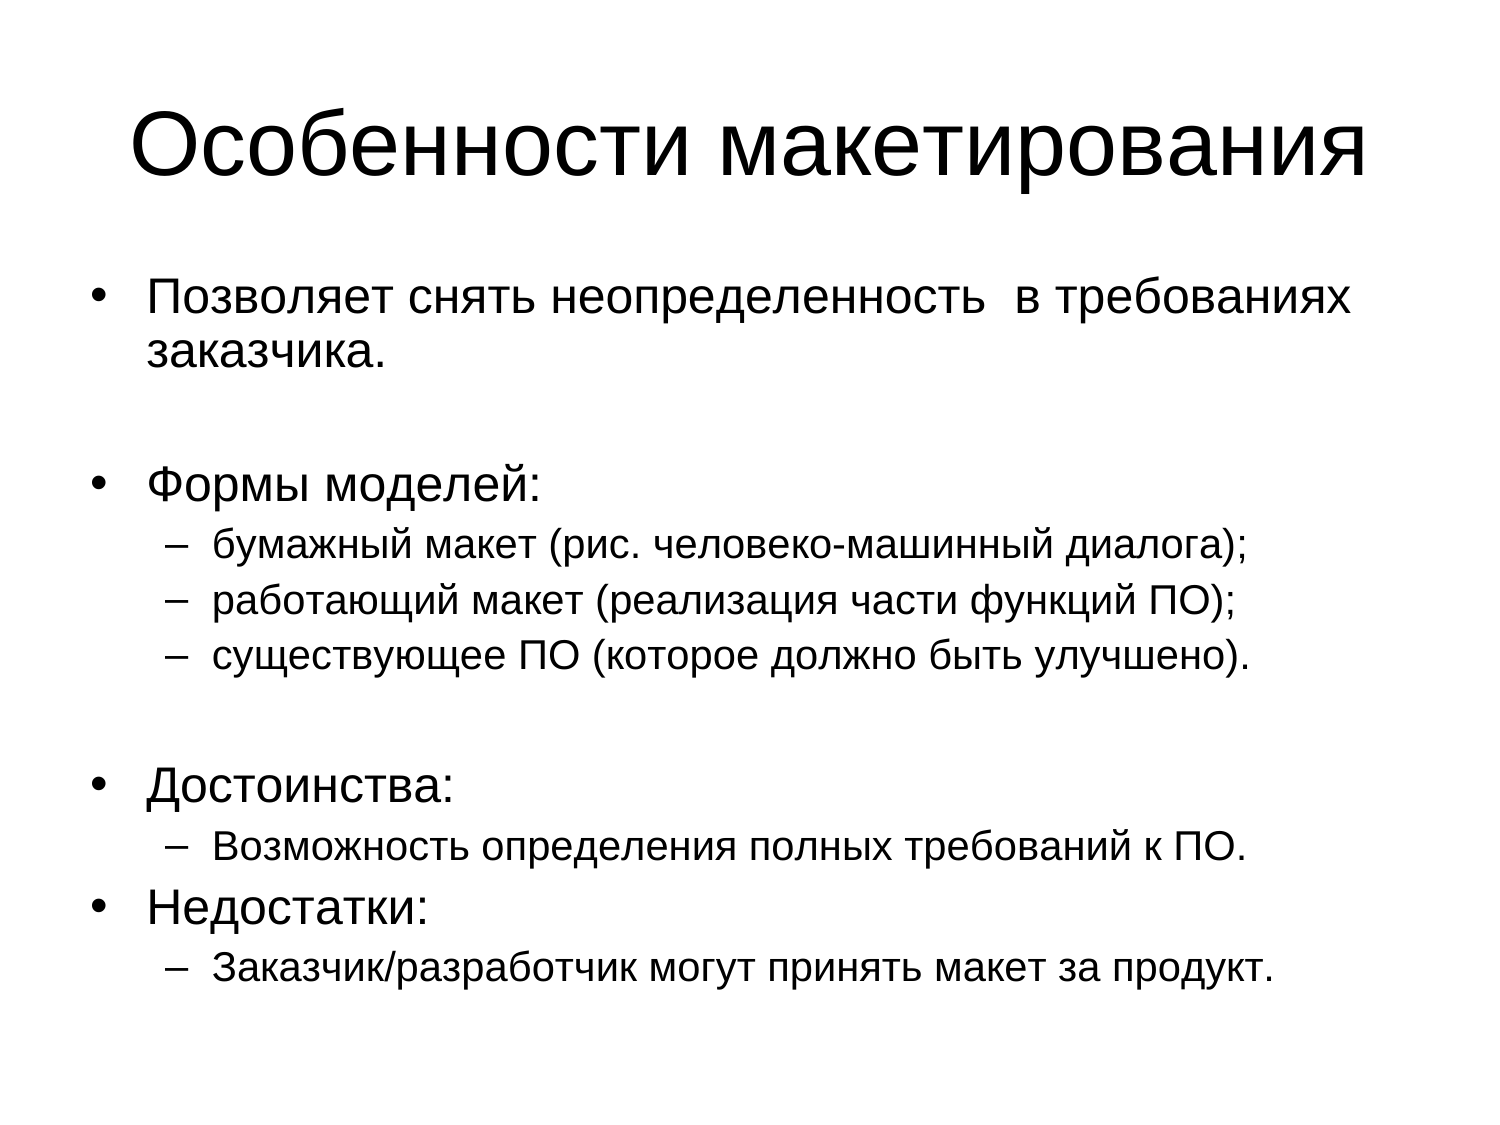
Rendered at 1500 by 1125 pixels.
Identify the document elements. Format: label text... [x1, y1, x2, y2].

title Особенности макетирования [75, 45, 1426, 233]
list Позволяет снять неопределенность в требованиях заказчика. Формы моделей: бумажный макет (рис. человеко-машинный диалога); работающий макет (реализация части функций ПО); существующее ПО (которое должно быть улучшено). Достоинства: Возможность определения полных требований к ПО. Недостатки: Заказчик/разработчик могут принять макет за продукт. [75, 262, 1426, 1005]
